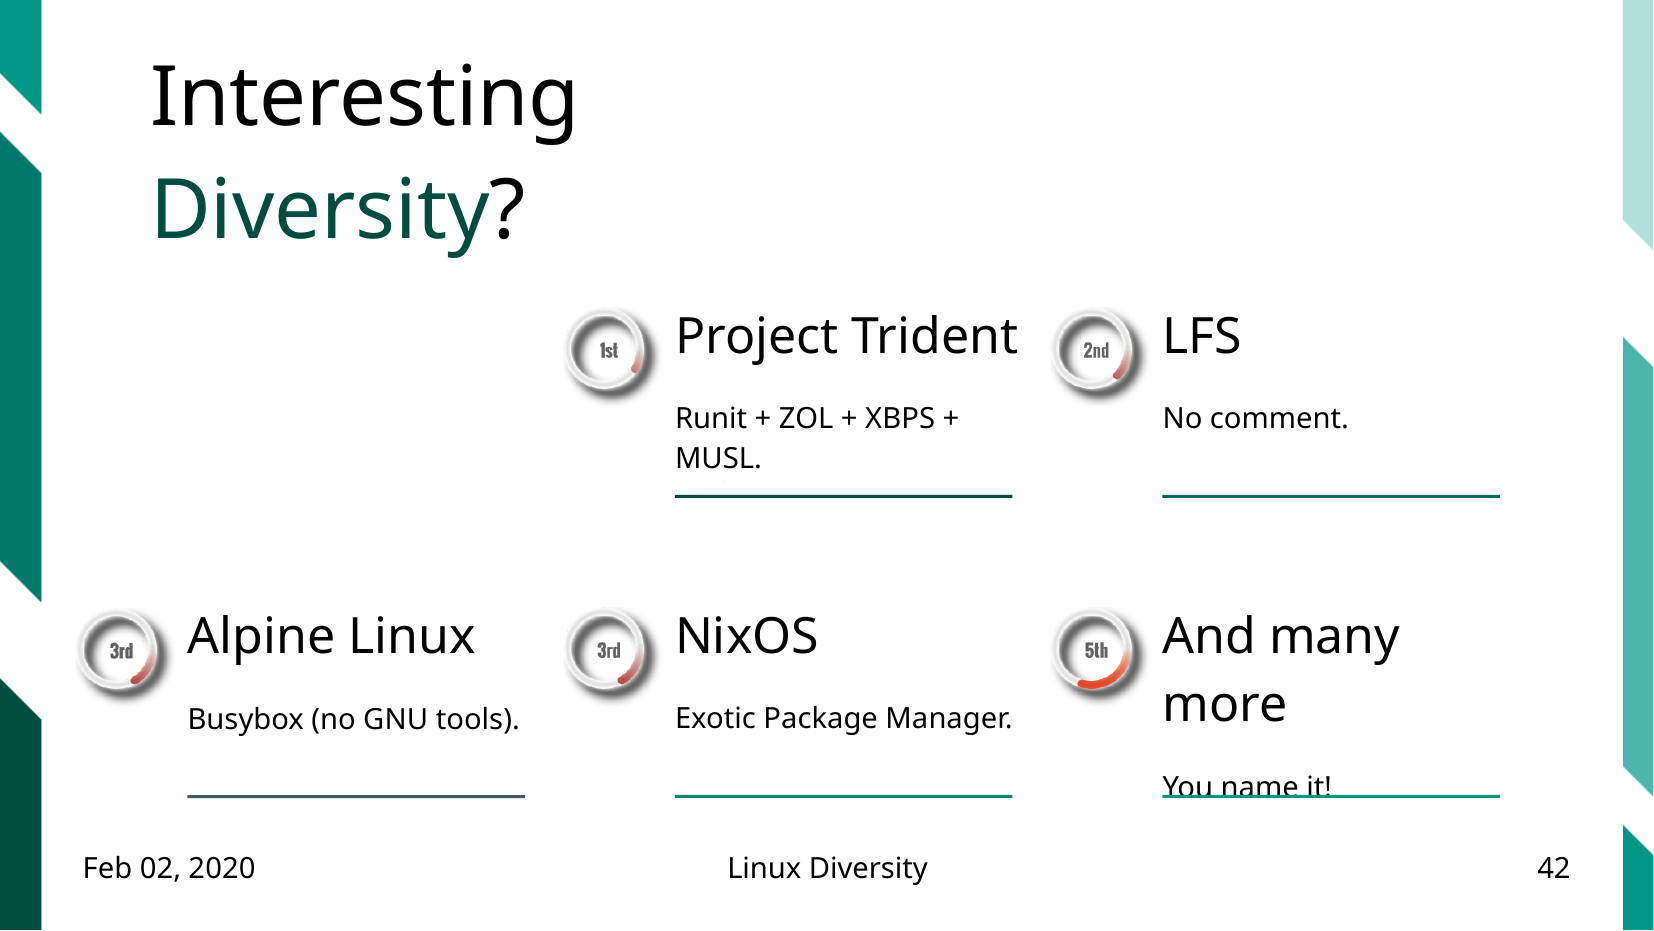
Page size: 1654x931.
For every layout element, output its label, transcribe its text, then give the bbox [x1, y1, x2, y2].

list LFS No comment. [1162, 300, 1538, 541]
text_box [187, 795, 525, 799]
title Interesting Diversity? [150, 45, 976, 256]
list Project Trident Runit + ZOL + XBPS + MUSL. [675, 300, 1051, 539]
list NixOS Exotic Package Manager. [675, 600, 1051, 839]
picture [0, 0, 1654, 930]
text_box [1162, 794, 1500, 798]
list And many more You name it! [1162, 600, 1538, 841]
text_box [674, 794, 1013, 798]
list Alpine Linux Busybox (no GNU tools). [187, 600, 563, 839]
